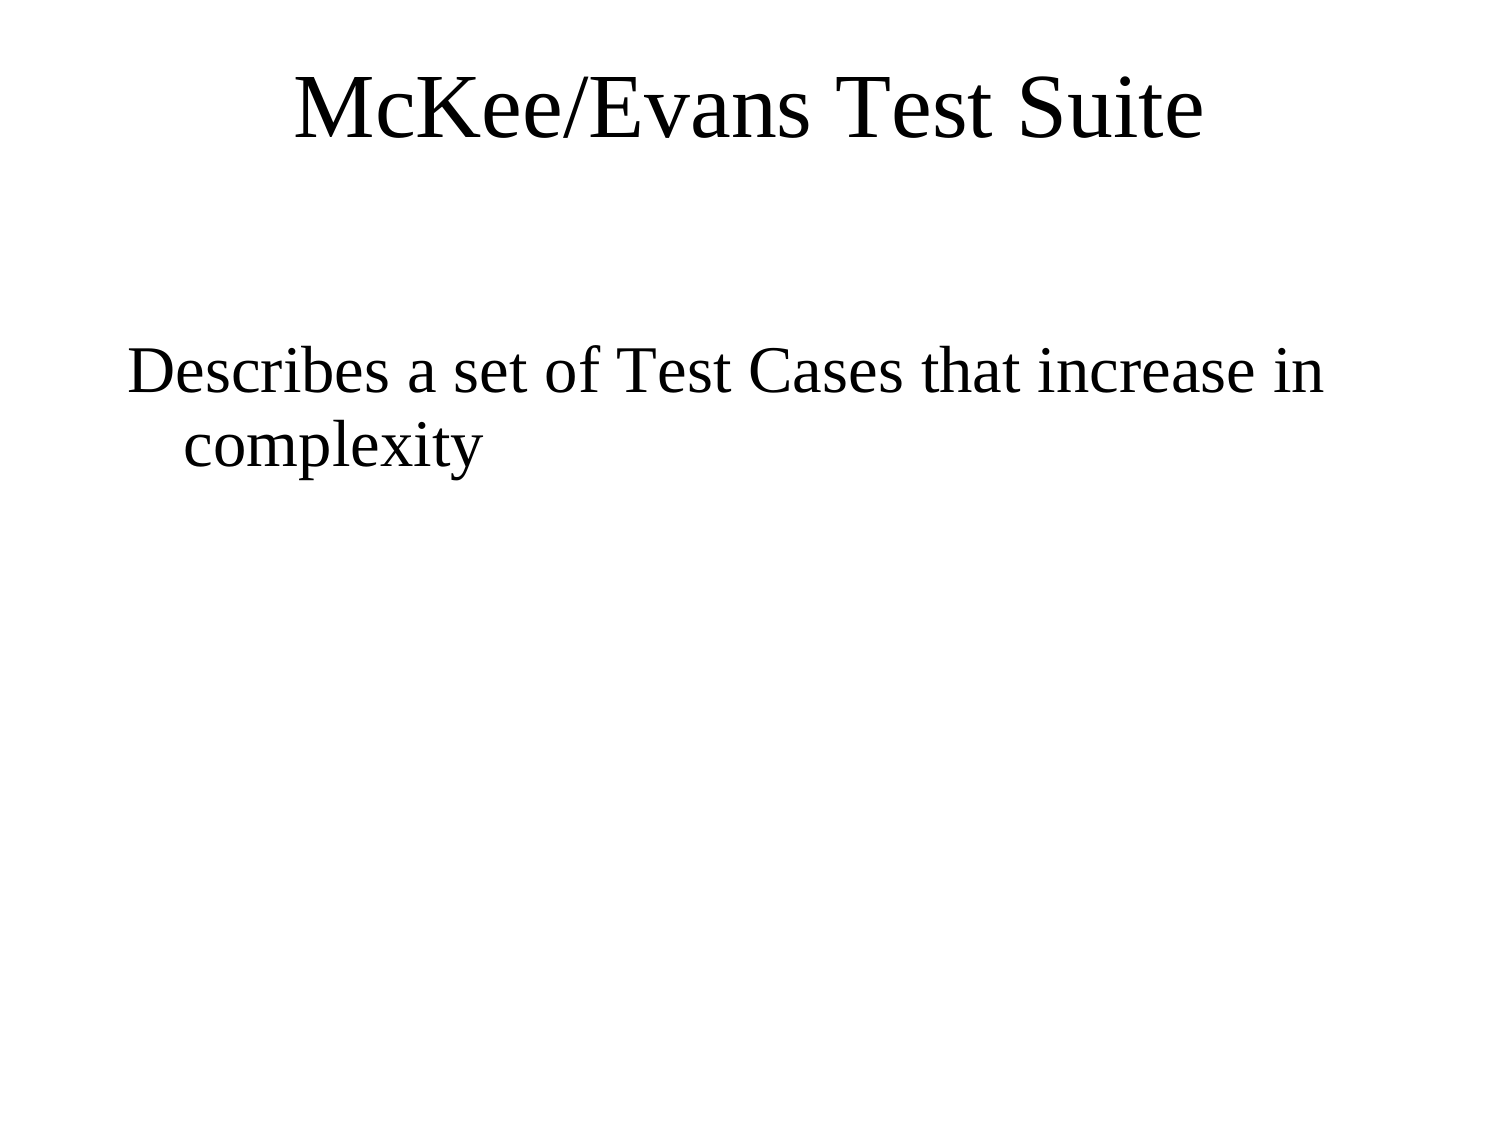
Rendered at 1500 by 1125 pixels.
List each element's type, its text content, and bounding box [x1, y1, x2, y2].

title McKee/Evans Test Suite [112, 12, 1388, 201]
list Describes a set of Test Cases that increase in complexity [112, 324, 1388, 1001]
